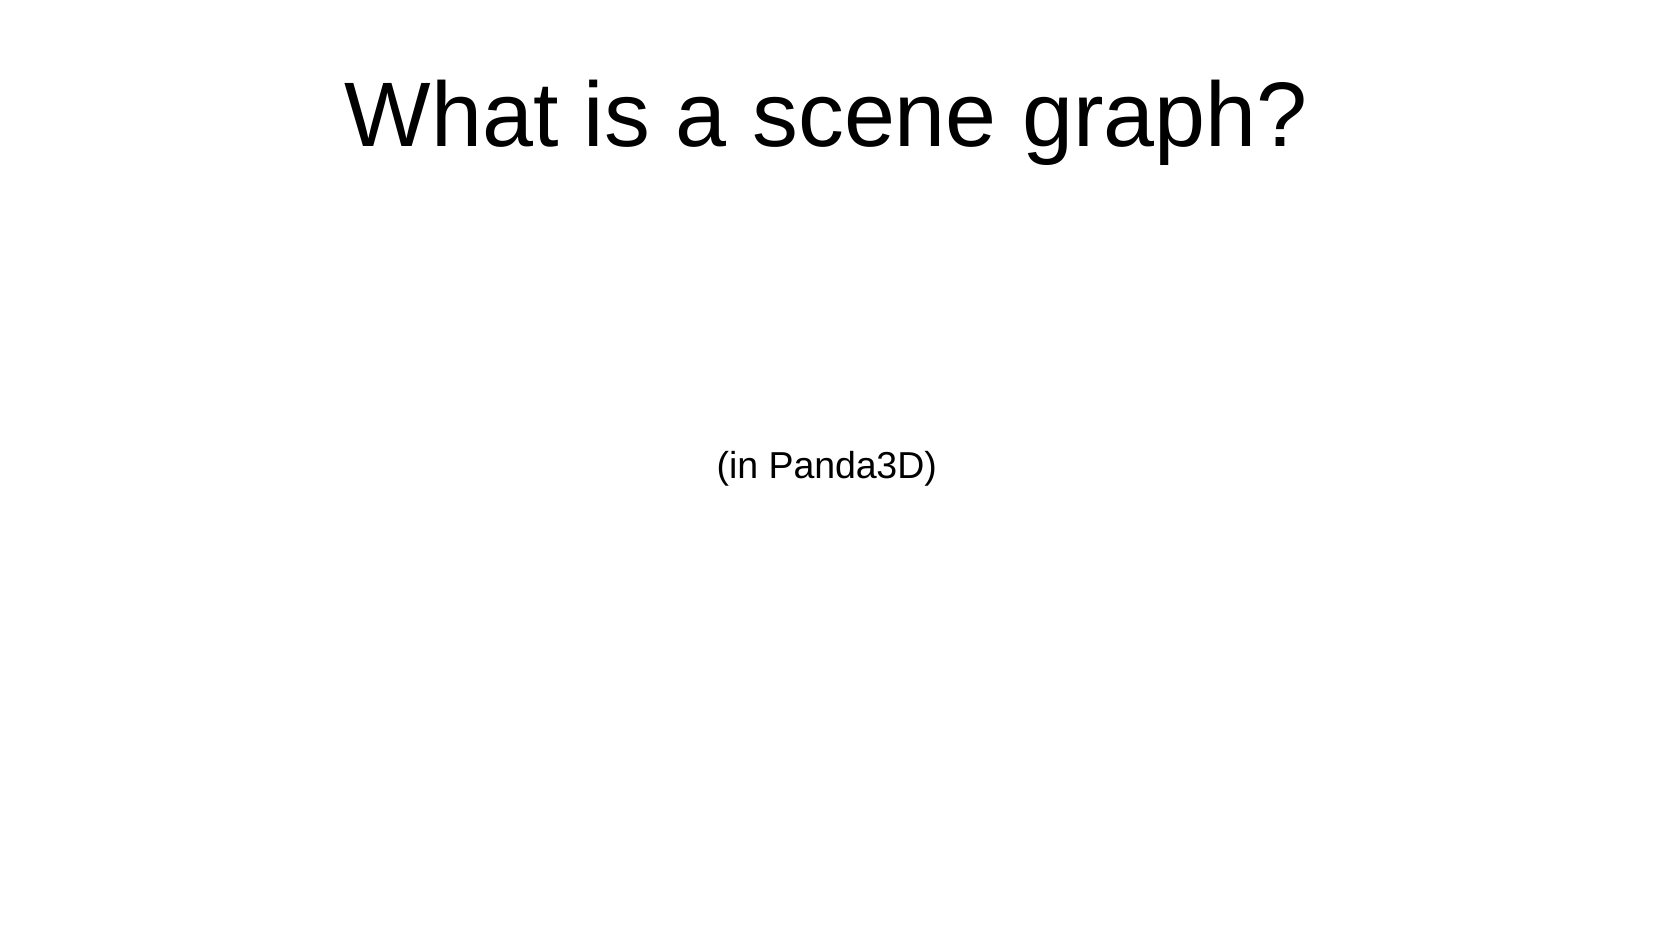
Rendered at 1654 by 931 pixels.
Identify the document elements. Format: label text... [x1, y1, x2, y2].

text_box (in Panda3D) [0, 0, 1654, 931]
